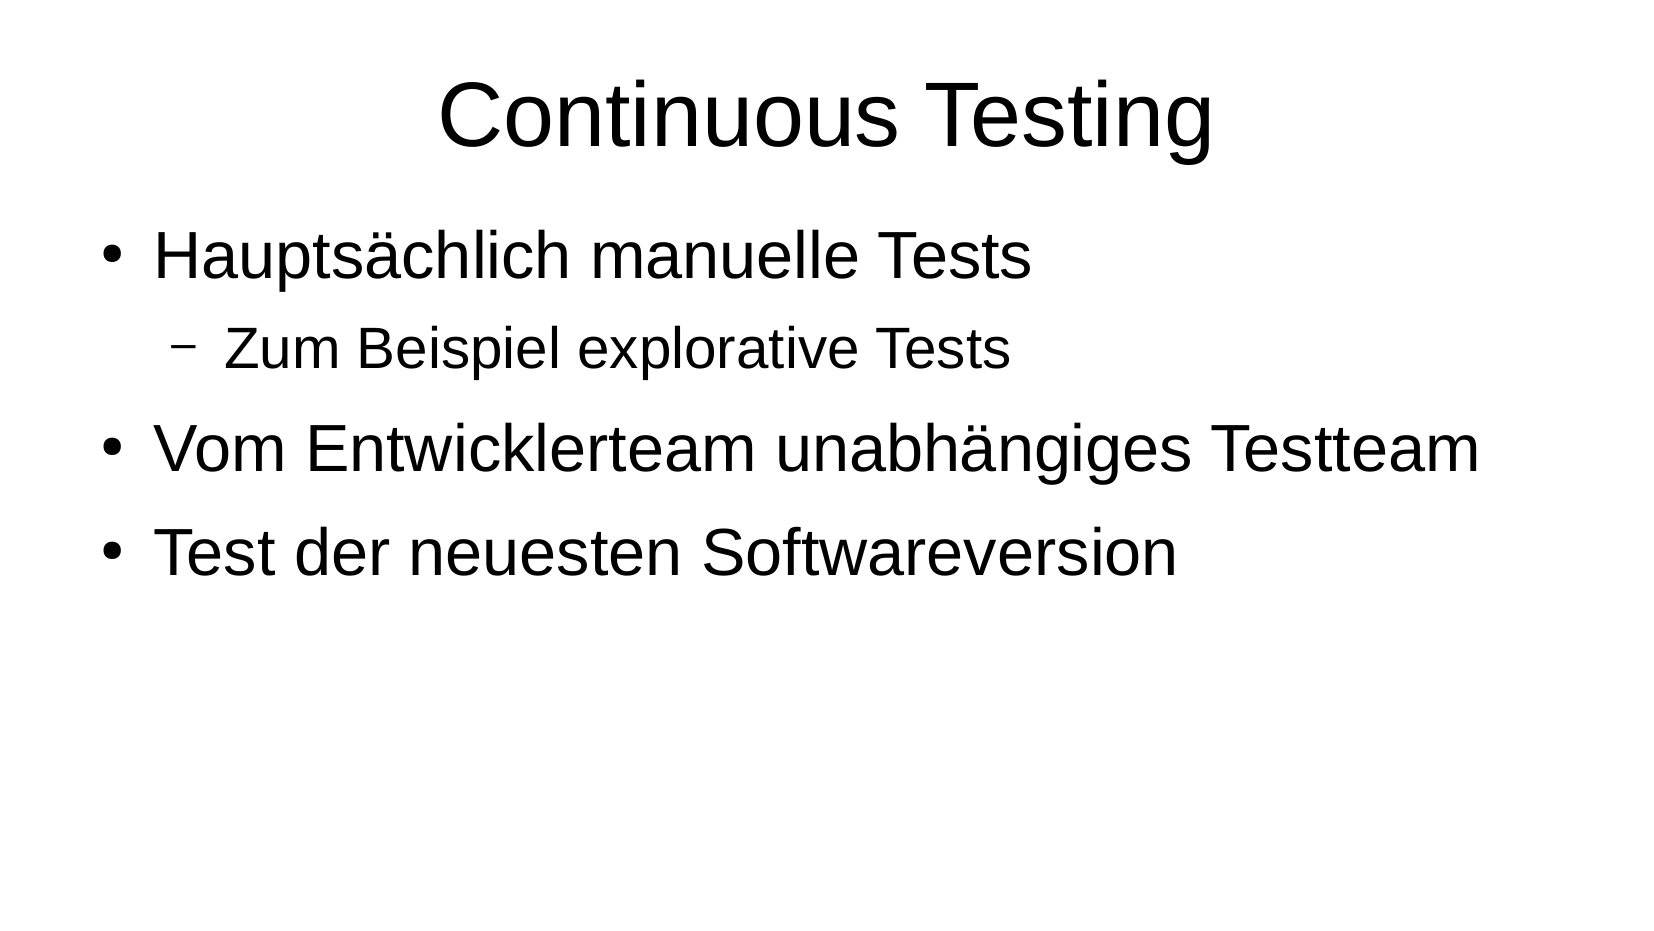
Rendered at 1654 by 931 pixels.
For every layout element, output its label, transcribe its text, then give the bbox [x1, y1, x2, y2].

title Continuous Testing [82, 37, 1571, 193]
list Hauptsächlich manuelle Tests Zum Beispiel explorative Tests Vom Entwicklerteam unabhängiges Testteam Test der neuesten Softwareversion [82, 217, 1571, 758]
